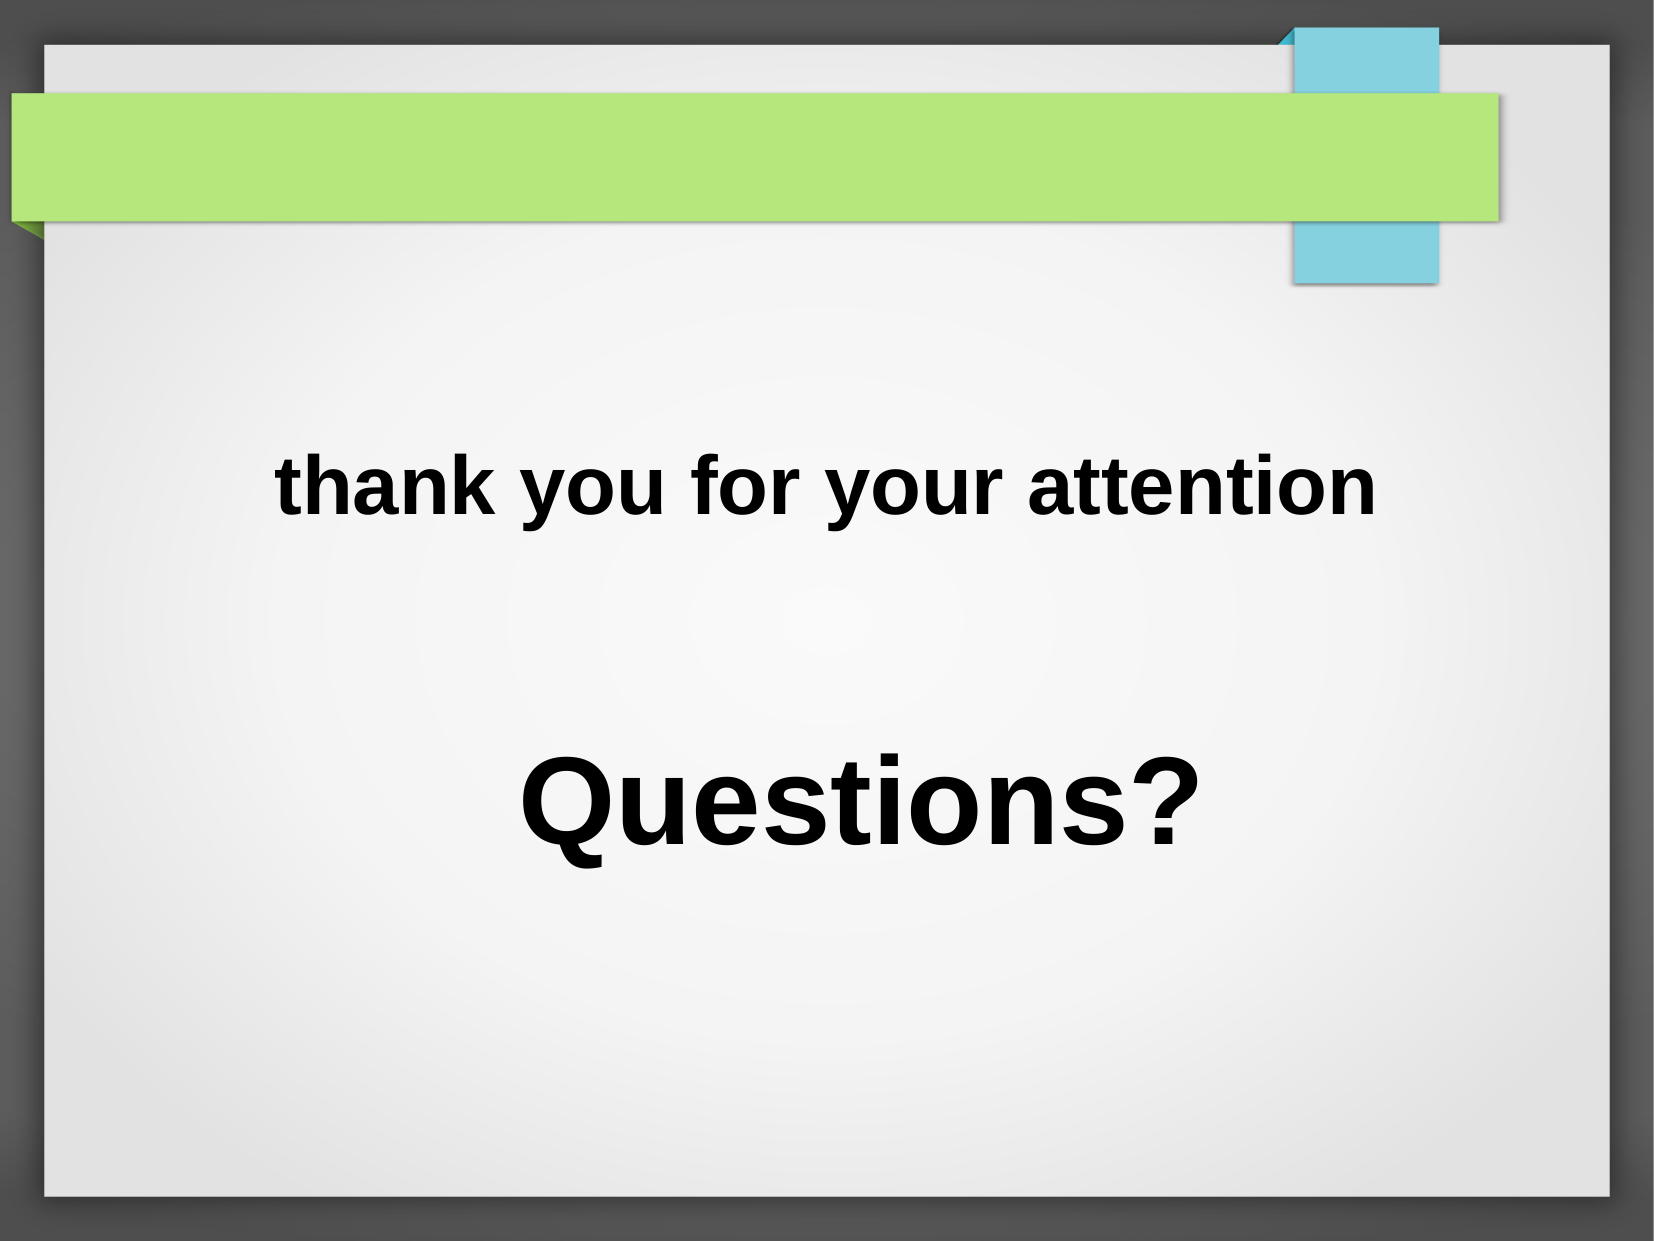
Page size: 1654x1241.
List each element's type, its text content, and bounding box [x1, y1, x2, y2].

list thank you for your attention Questions? [82, 295, 1571, 1015]
picture [0, 0, 1654, 1241]
